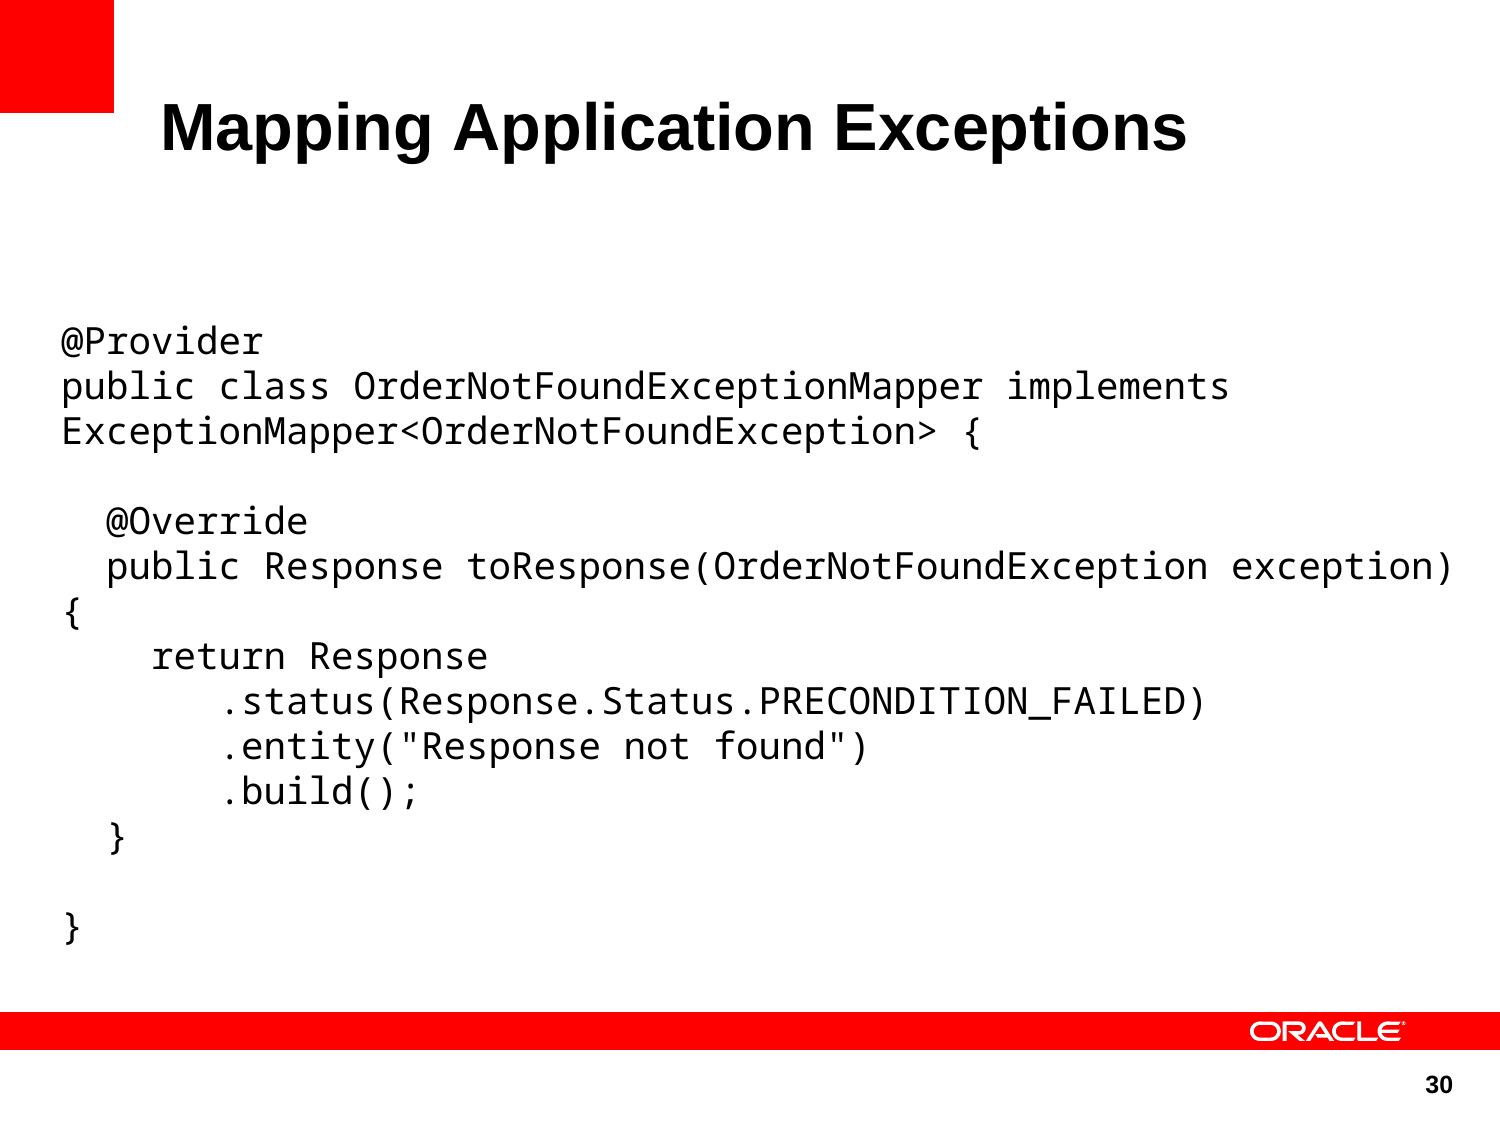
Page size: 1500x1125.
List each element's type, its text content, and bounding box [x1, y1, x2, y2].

picture [0, 0, 114, 113]
text_box @Provider public class OrderNotFoundExceptionMapper implements ExceptionMapper<OrderNotFoundException> { @Override public Response toResponse(OrderNotFoundException exception) { return Response .status(Response.Status.PRECONDITION_FAILED) .entity("Response not found") .build(); } } [46, 264, 1473, 965]
picture [0, 1012, 1500, 1050]
title Mapping Application Exceptions [145, 49, 1390, 205]
